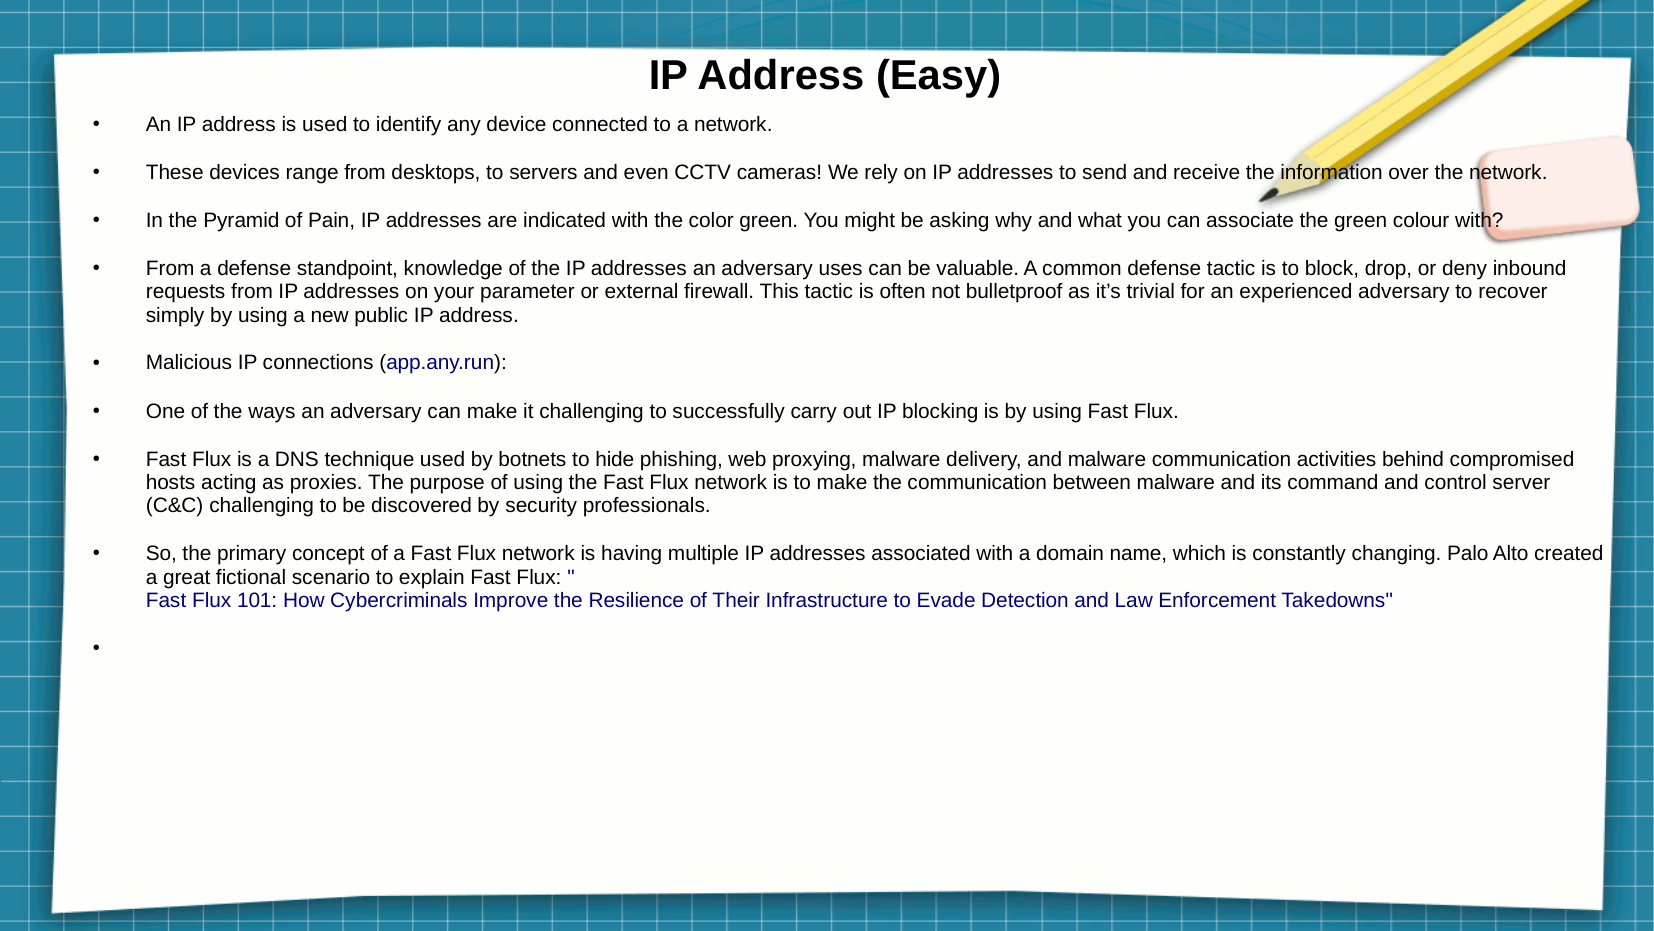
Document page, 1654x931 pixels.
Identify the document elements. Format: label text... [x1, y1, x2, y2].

picture [0, 0, 1654, 931]
title IP Address (Easy) [37, 37, 1613, 113]
list An IP address is used to identify any device connected to a network. These devices range from desktops, to servers and even CCTV cameras! We rely on IP addresses to send and receive the information over the network. In the Pyramid of Pain, IP addresses are indicated with the color green. You might be asking why and what you can associate the green colour with? From a defense standpoint, knowledge of the IP addresses an adversary uses can be valuable. A common defense tactic is to block, drop, or deny inbound requests from IP addresses on your parameter or external firewall. This tactic is often not bulletproof as it’s trivial for an experienced adversary to recover simply by using a new public IP address. Malicious IP connections (app.any.run): One of the ways an adversary can make it challenging to successfully carry out IP blocking is by using Fast Flux. Fast Flux is a DNS technique used by botnets to hide phishing, web proxying, malware delivery, and malware communication activities behind compromised hosts acting as proxies. The purpose of using the Fast Flux network is to make the communication between malware and its command and control server (C&C) challenging to be discovered by security professionals. So, the primary concept of a Fast Flux network is having multiple IP addresses associated with a domain name, which is constantly changing. Palo Alto created a great fictional scenario to explain Fast Flux: "Fast Flux 101: How Cybercriminals Improve the Resilience of Their Infrastructure to Evade Detection and Law Enforcement Takedowns" [75, 112, 1613, 901]
